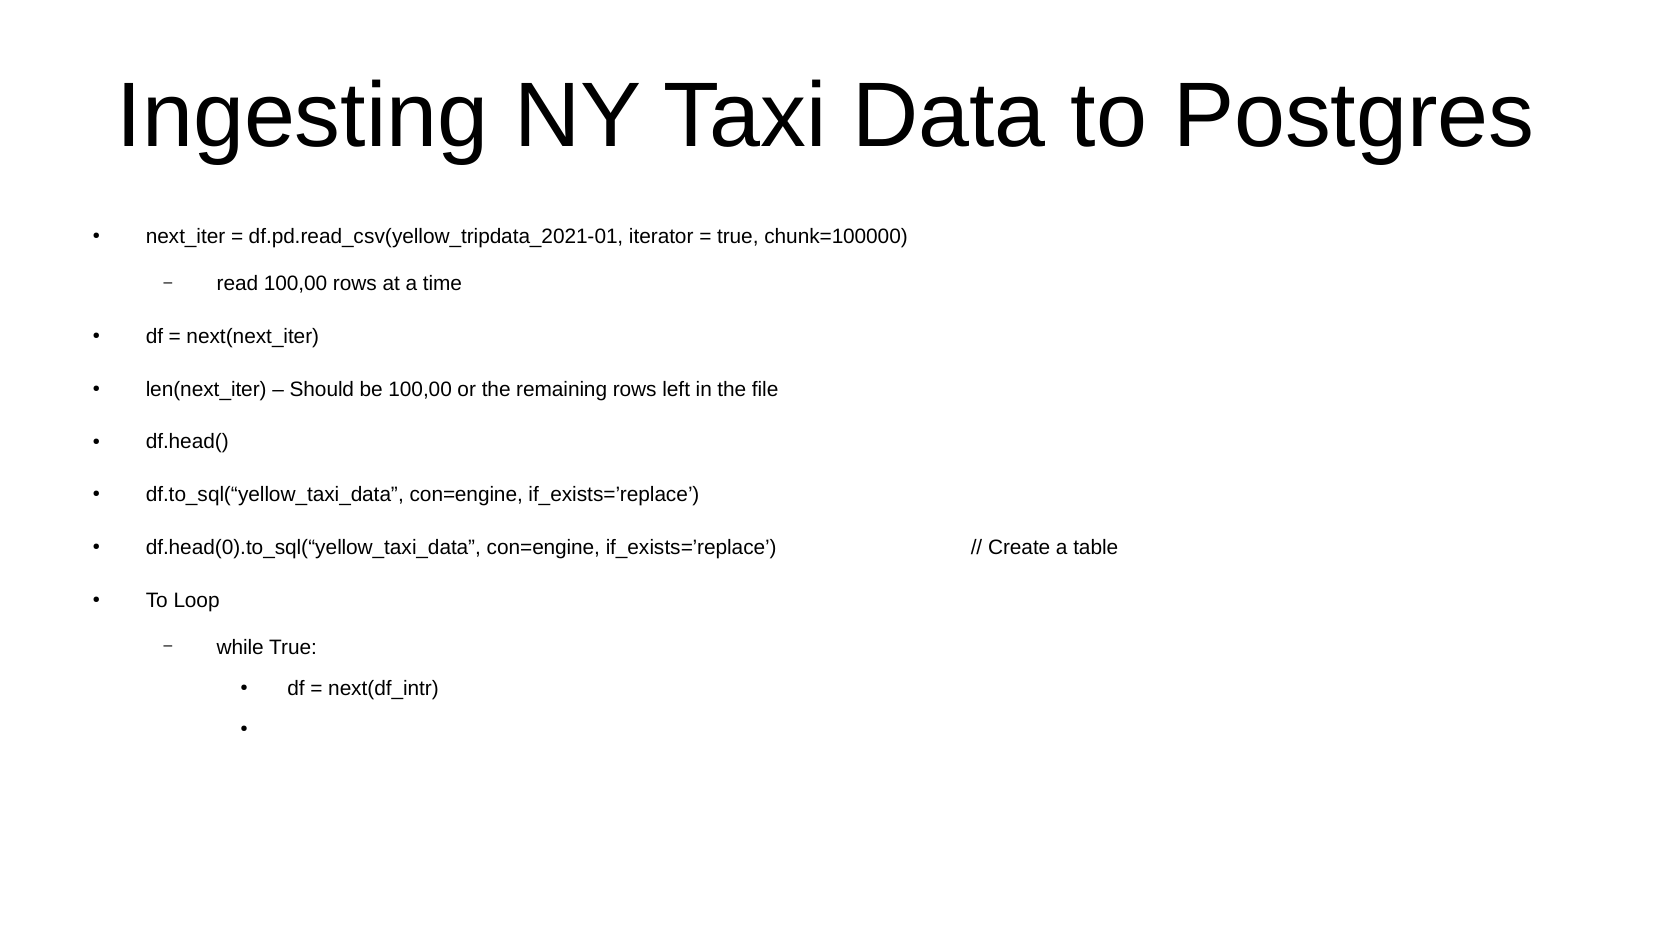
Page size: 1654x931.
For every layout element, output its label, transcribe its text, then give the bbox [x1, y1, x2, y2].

list next_iter = df.pd.read_csv(yellow_tripdata_2021-01, iterator = true, chunk=100000) read 100,00 rows at a time df = next(next_iter) len(next_iter) – Should be 100,00 or the remaining rows left in the file df.head() df.to_sql(“yellow_taxi_data”, con=engine, if_exists=’replace’) df.head(0).to_sql(“yellow_taxi_data”, con=engine, if_exists=’replace’) // Create a table To Loop while True: df = next(df_intr) [75, 225, 1564, 765]
title Ingesting NY Taxi Data to Postgres [82, 37, 1571, 193]
